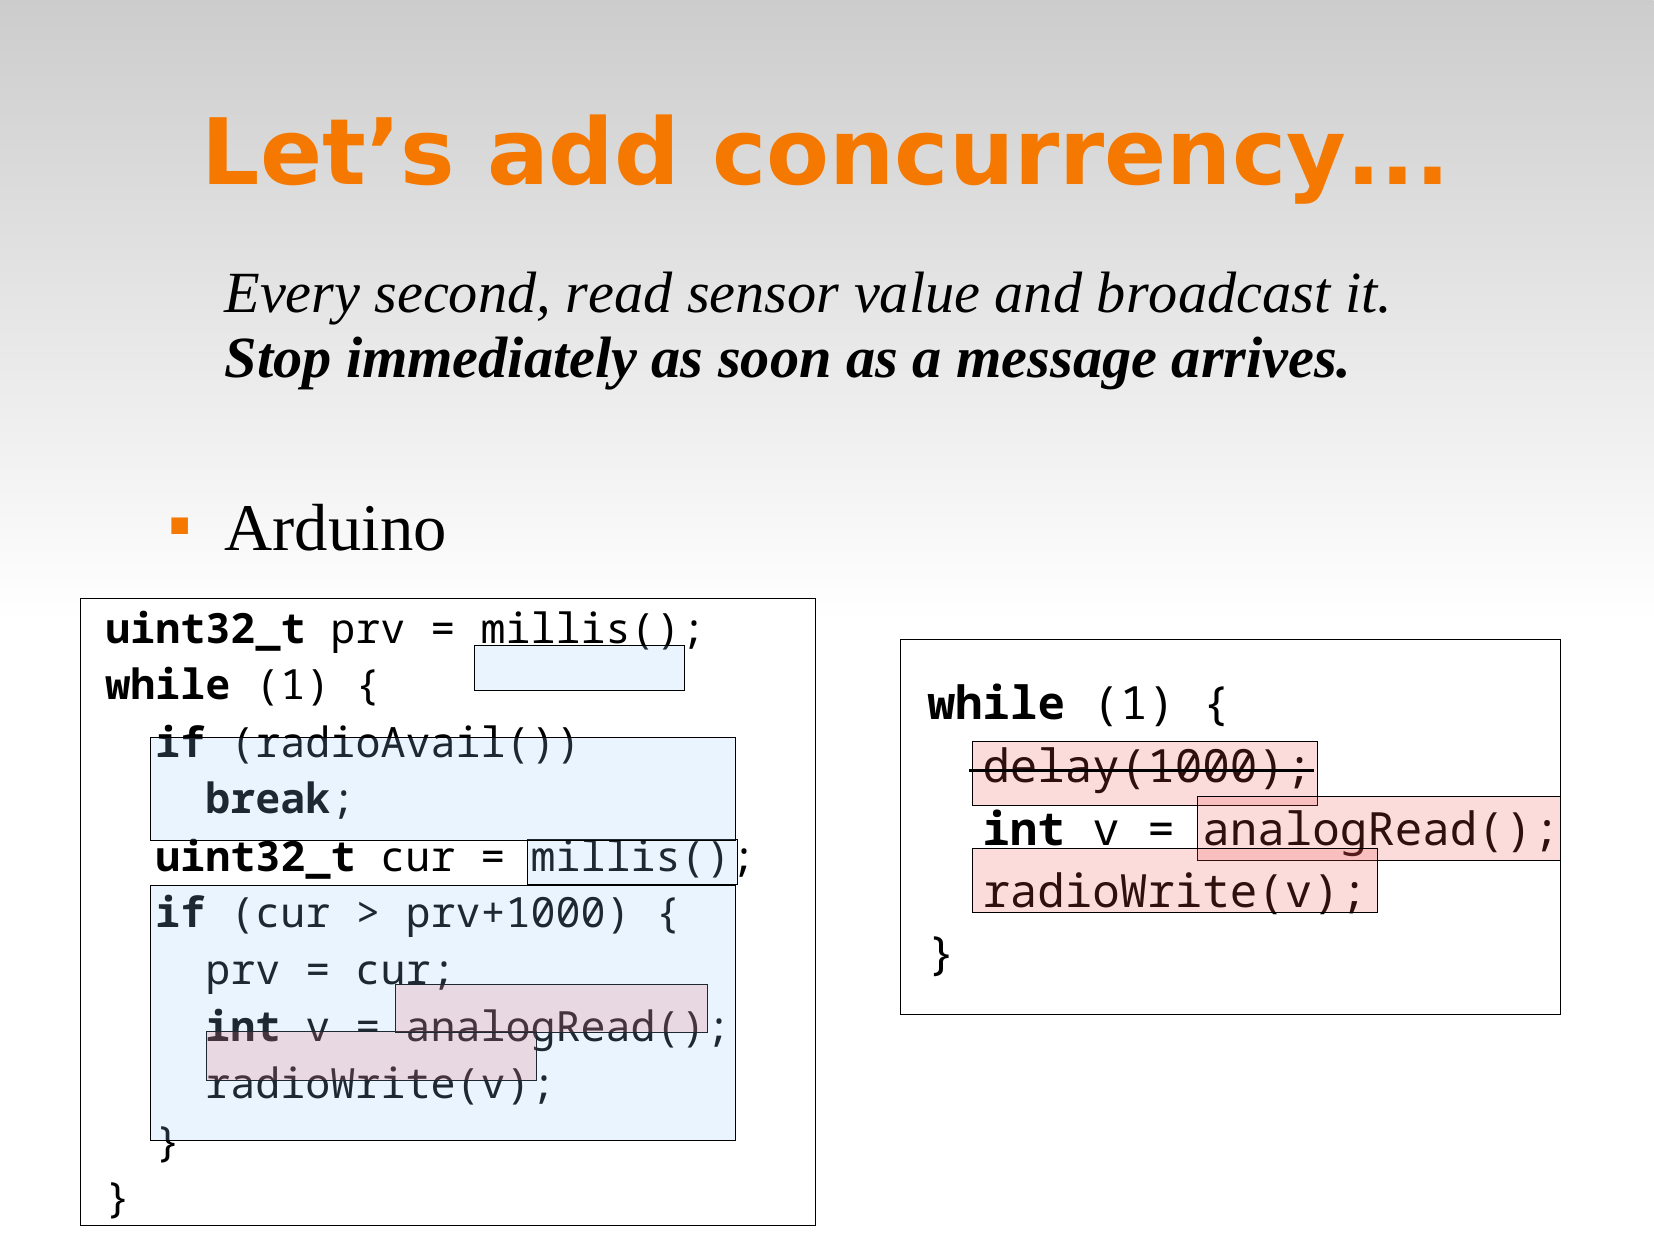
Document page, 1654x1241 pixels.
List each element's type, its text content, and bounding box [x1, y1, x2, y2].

text_box [474, 645, 685, 691]
text_box [972, 741, 1561, 913]
title Let’s add concurrency... [82, 49, 1571, 257]
text_box while (1) { delay(1000); int v = analogRead(); radioWrite(v); } [900, 667, 1561, 988]
text_box uint32_t prv = millis(); while (1) { if (radioAvail()) break; uint32_t cur = millis(); if (cur > prv+1000) { prv = cur; int v = analogRead(); radioWrite(v); } } [80, 645, 816, 1179]
text_box [150, 737, 738, 1141]
list Arduino [82, 490, 809, 1135]
list Every second, read sensor value and broadcast it. Stop immediately as soon as a message arrives. [82, 260, 1538, 421]
